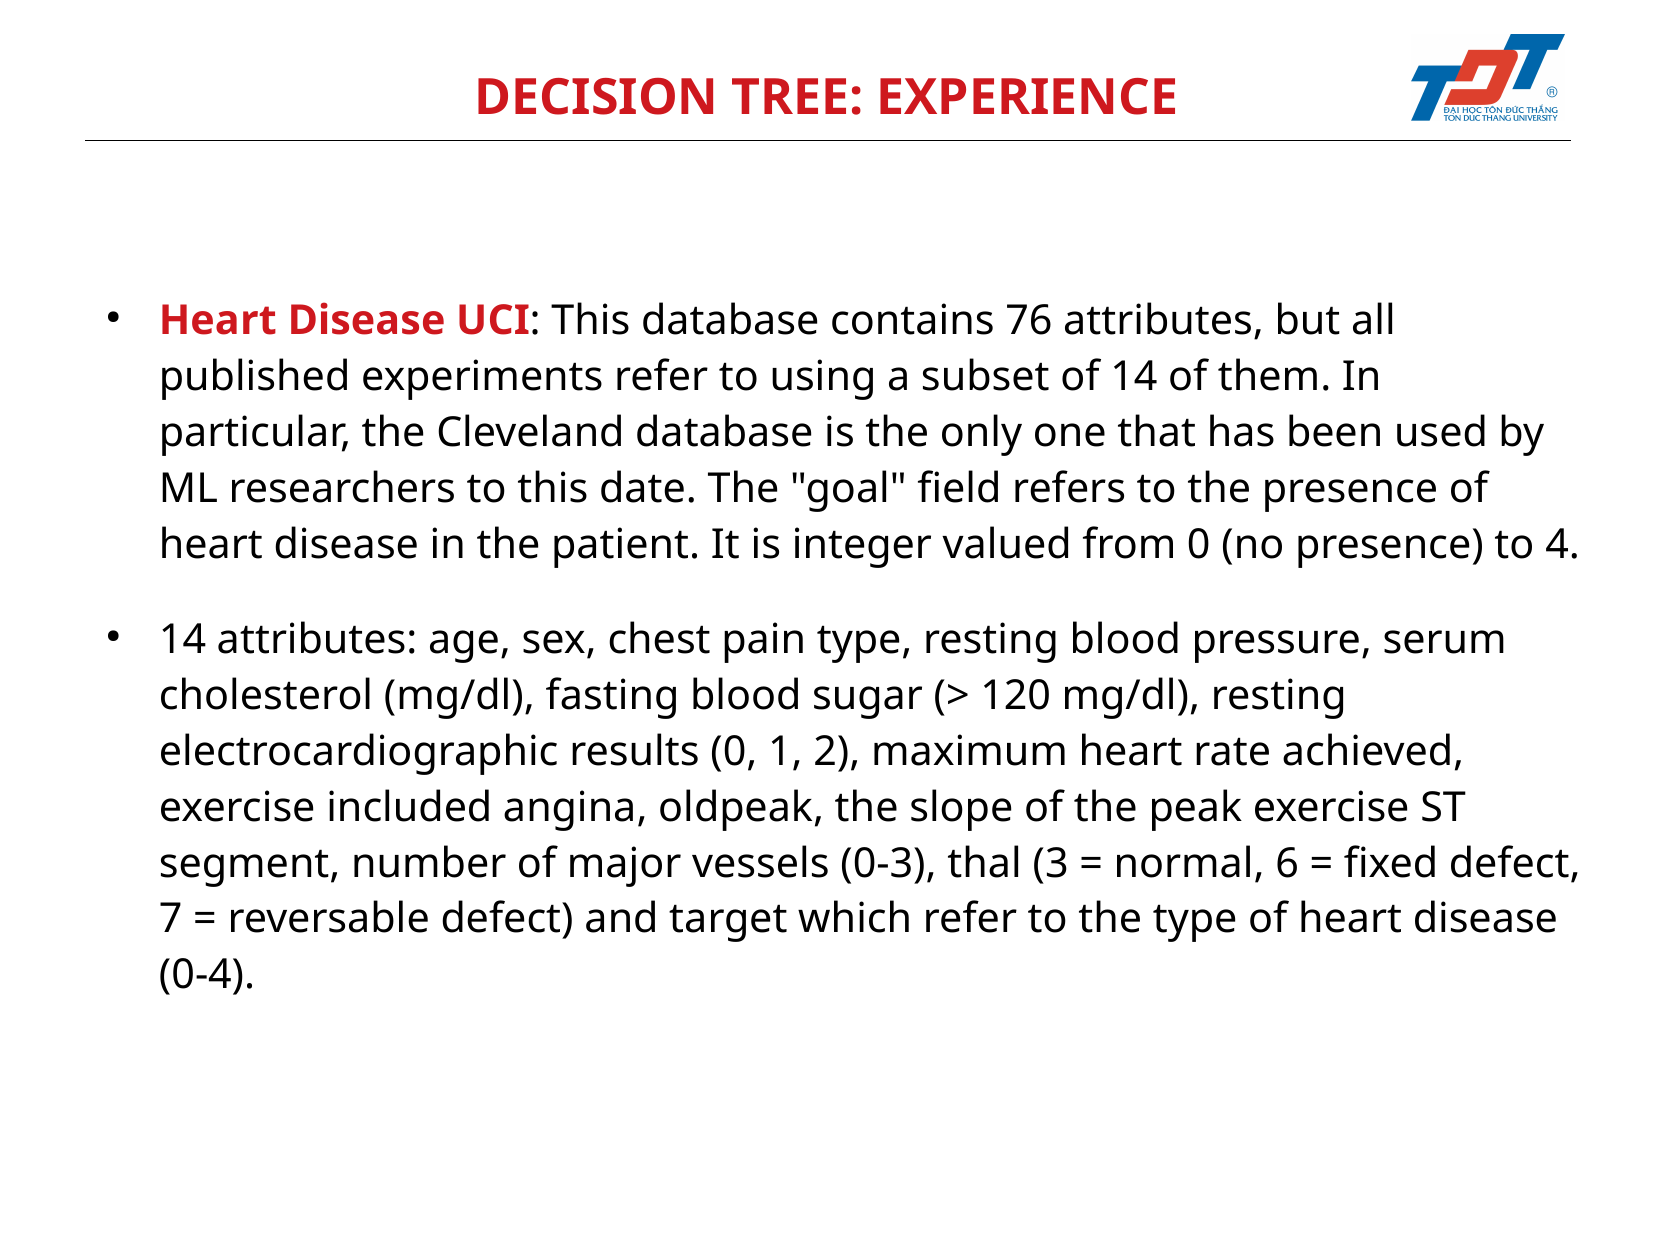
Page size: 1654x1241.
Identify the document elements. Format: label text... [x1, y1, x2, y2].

picture [1411, 34, 1565, 121]
title DECISION TREE: EXPERIENCE [82, 49, 1571, 141]
list Heart Disease UCI: This database contains 76 attributes, but all published experiments refer to using a subset of 14 of them. In particular, the Cleveland database is the only one that has been used by ML researchers to this date. The "goal" field refers to the presence of heart disease in the patient. It is integer valued from 0 (no presence) to 4. 14 attributes: age, sex, chest pain type, resting blood pressure, serum cholesterol (mg/dl), fasting blood sugar (> 120 mg/dl), resting electrocardiographic results (0, 1, 2), maximum heart rate achieved, exercise included angina, oldpeak, the slope of the peak exercise ST segment, number of major vessels (0-3), thal (3 = normal, 6 = fixed defect, 7 = reversable defect) and target which refer to the type of heart disease (0-4). [88, 290, 1581, 1010]
